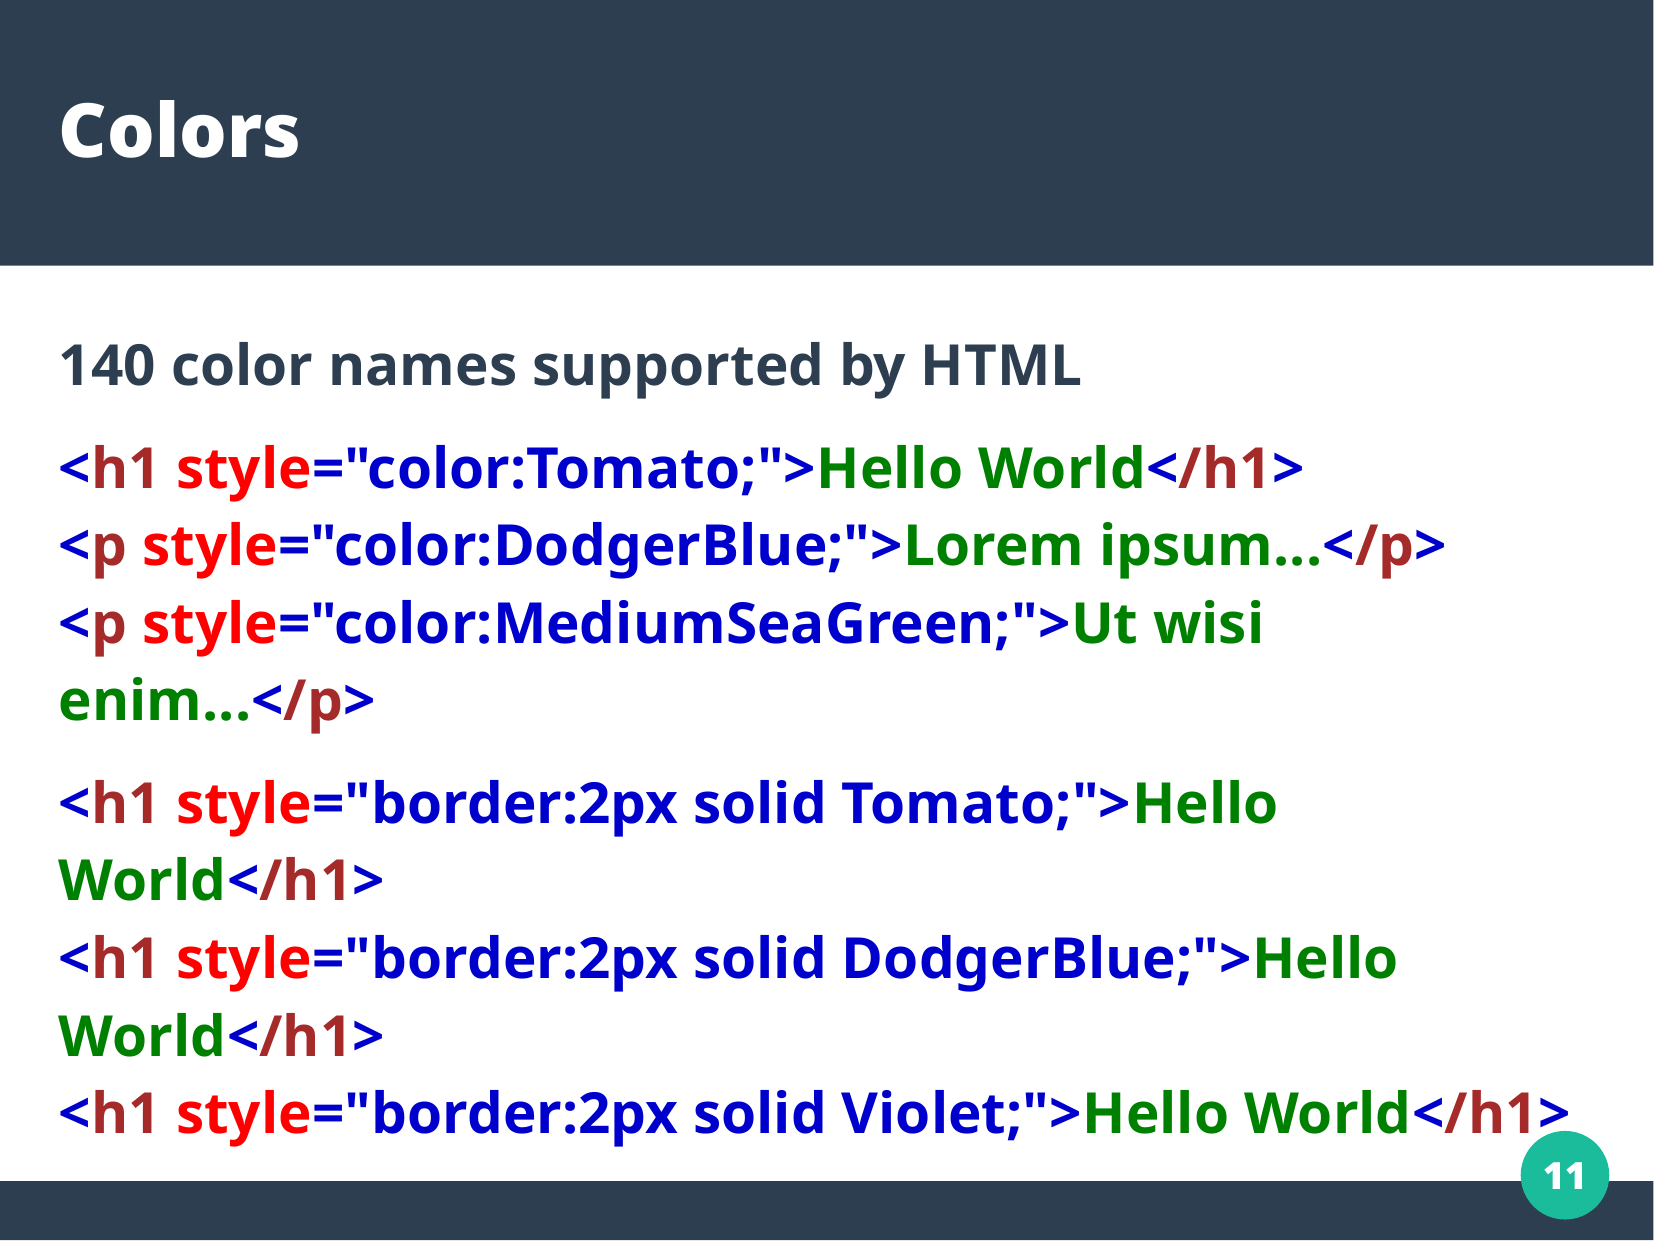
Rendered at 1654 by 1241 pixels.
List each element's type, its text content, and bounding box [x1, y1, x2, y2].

list 140 color names supported by HTML <h1 style="color:Tomato;">Hello World</h1> <p style="color:DodgerBlue;">Lorem ipsum...</p> <p style="color:MediumSeaGreen;">Ut wisi enim...</p> <h1 style="border:2px solid Tomato;">Hello World</h1> <h1 style="border:2px solid DodgerBlue;">Hello World</h1> <h1 style="border:2px solid Violet;">Hello World</h1> [59, 324, 1595, 1152]
title Colors [59, 49, 1595, 207]
